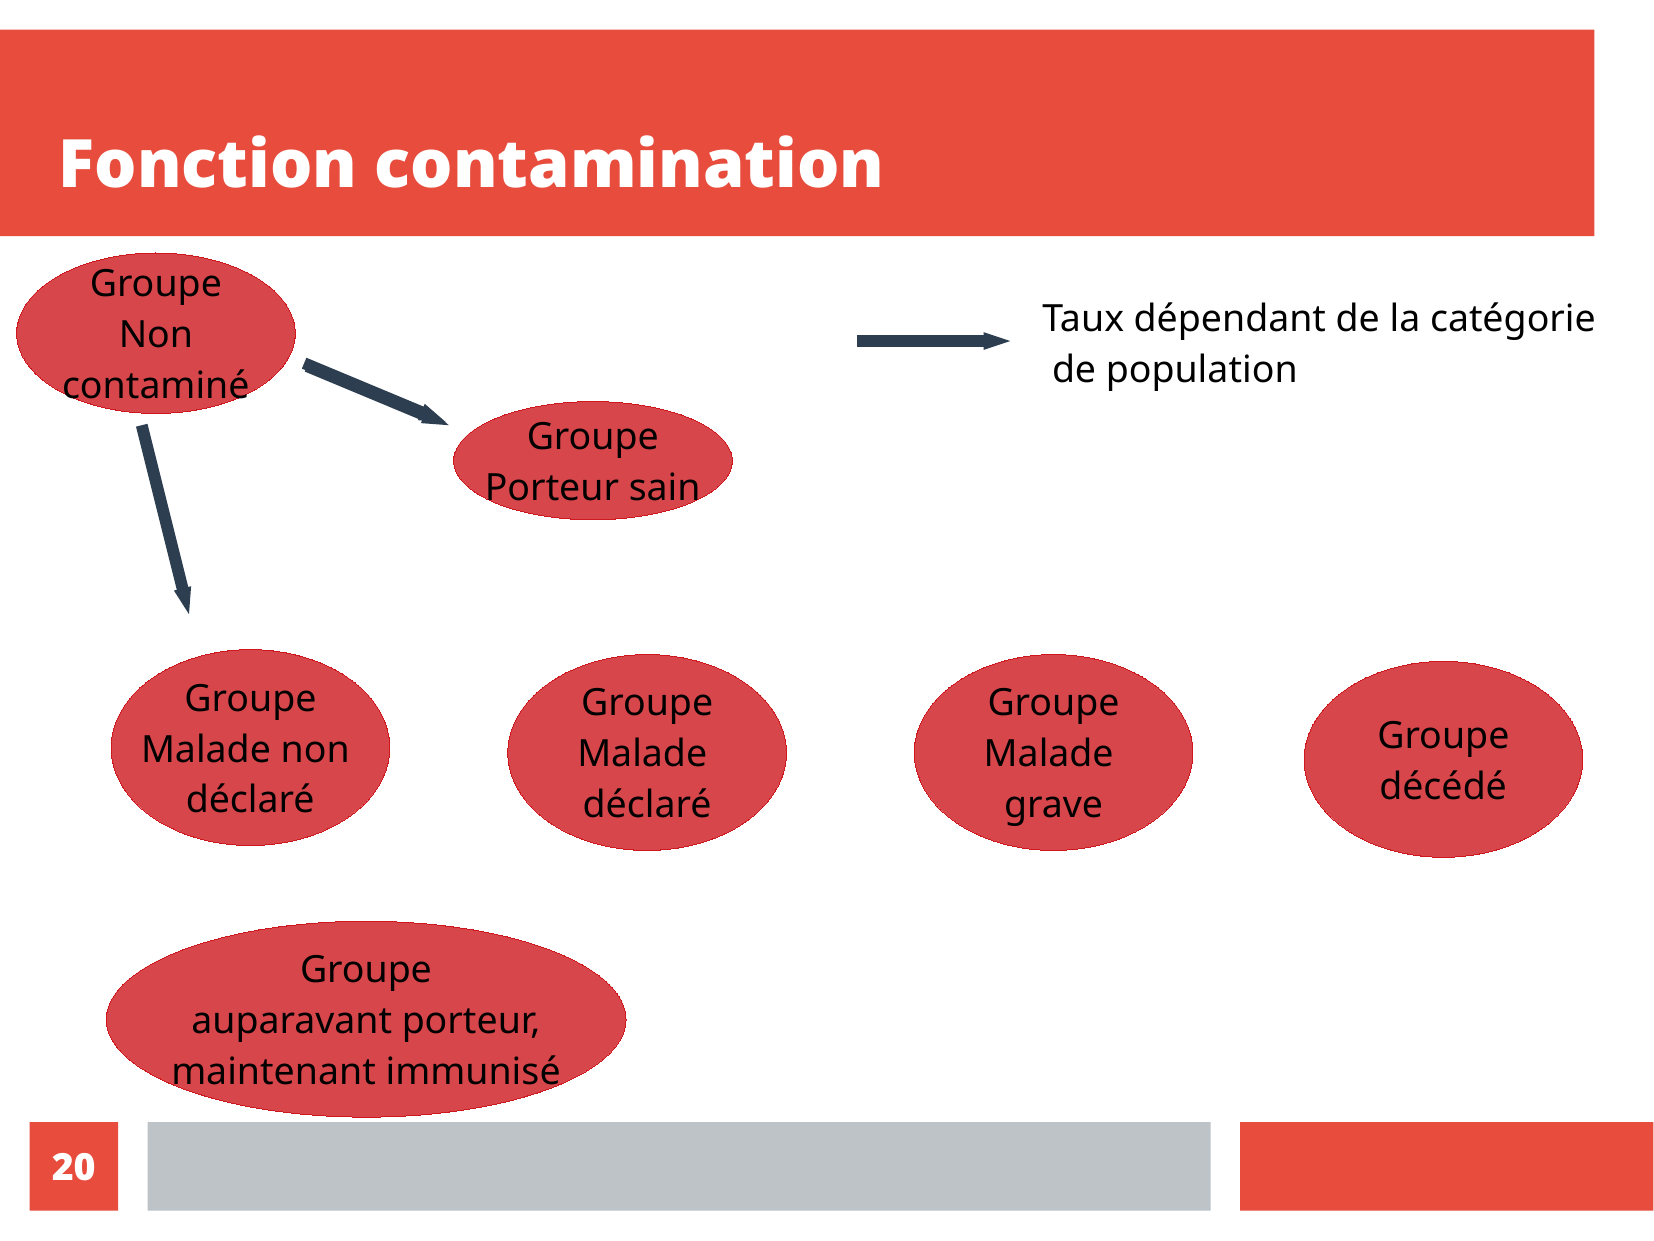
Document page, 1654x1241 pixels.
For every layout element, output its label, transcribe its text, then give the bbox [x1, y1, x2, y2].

text_box Groupe Non contaminé [16, 252, 296, 414]
text_box Groupe Malade grave [914, 654, 1193, 851]
text_box Groupe décédé [1304, 661, 1583, 858]
text_box Groupe auparavant porteur, maintenant immunisé [106, 921, 627, 1118]
text_box Groupe Porteur sain [453, 401, 733, 520]
title Fonction contamination [59, 59, 1595, 207]
text_box Groupe Malade déclaré [507, 654, 787, 851]
text_box Groupe Malade non déclaré [111, 649, 390, 846]
text_box Taux dépendant de la catégorie de population [1027, 284, 1630, 441]
